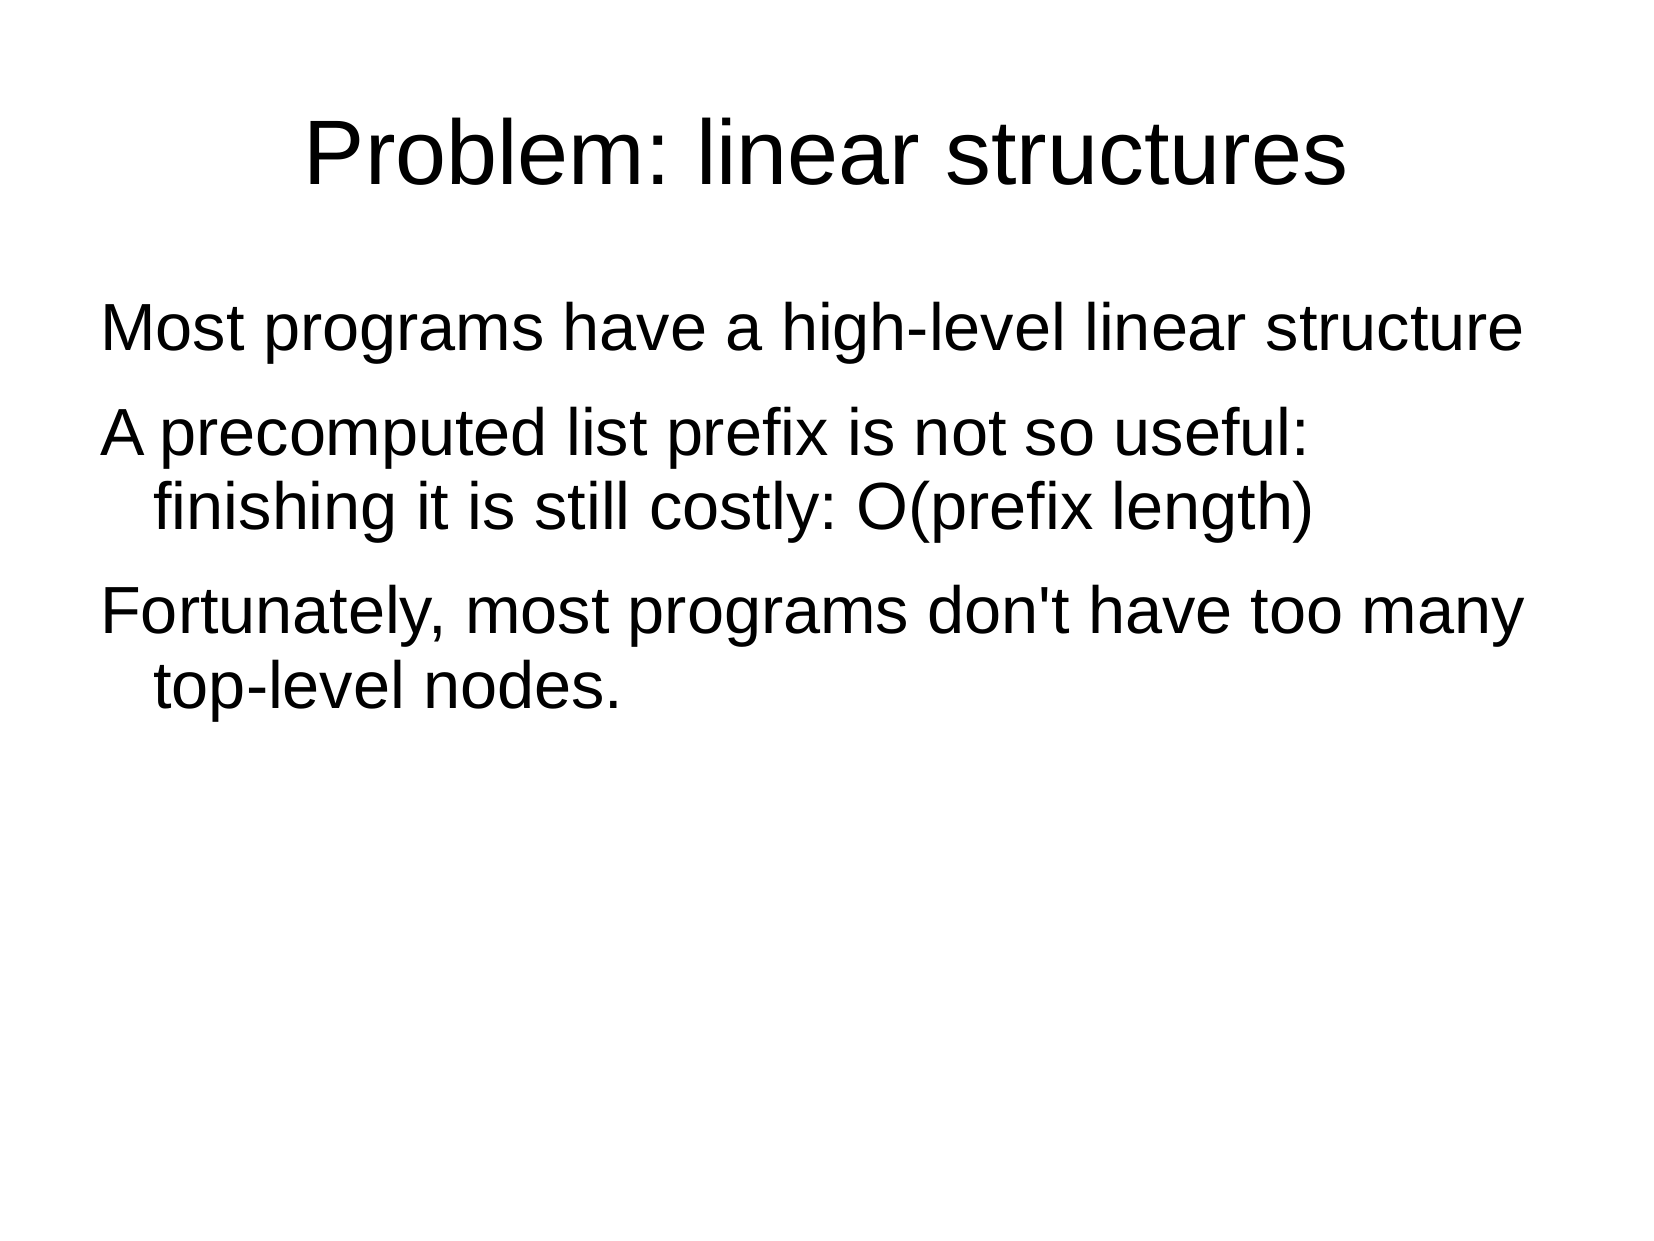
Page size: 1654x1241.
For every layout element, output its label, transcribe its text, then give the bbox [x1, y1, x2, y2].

title Problem: linear structures [82, 56, 1571, 250]
list Most programs have a high-level linear structure A precomputed list prefix is not so useful: finishing it is still costly: O(prefix length) Fortunately, most programs don't have too many top-level nodes. [82, 290, 1571, 1094]
